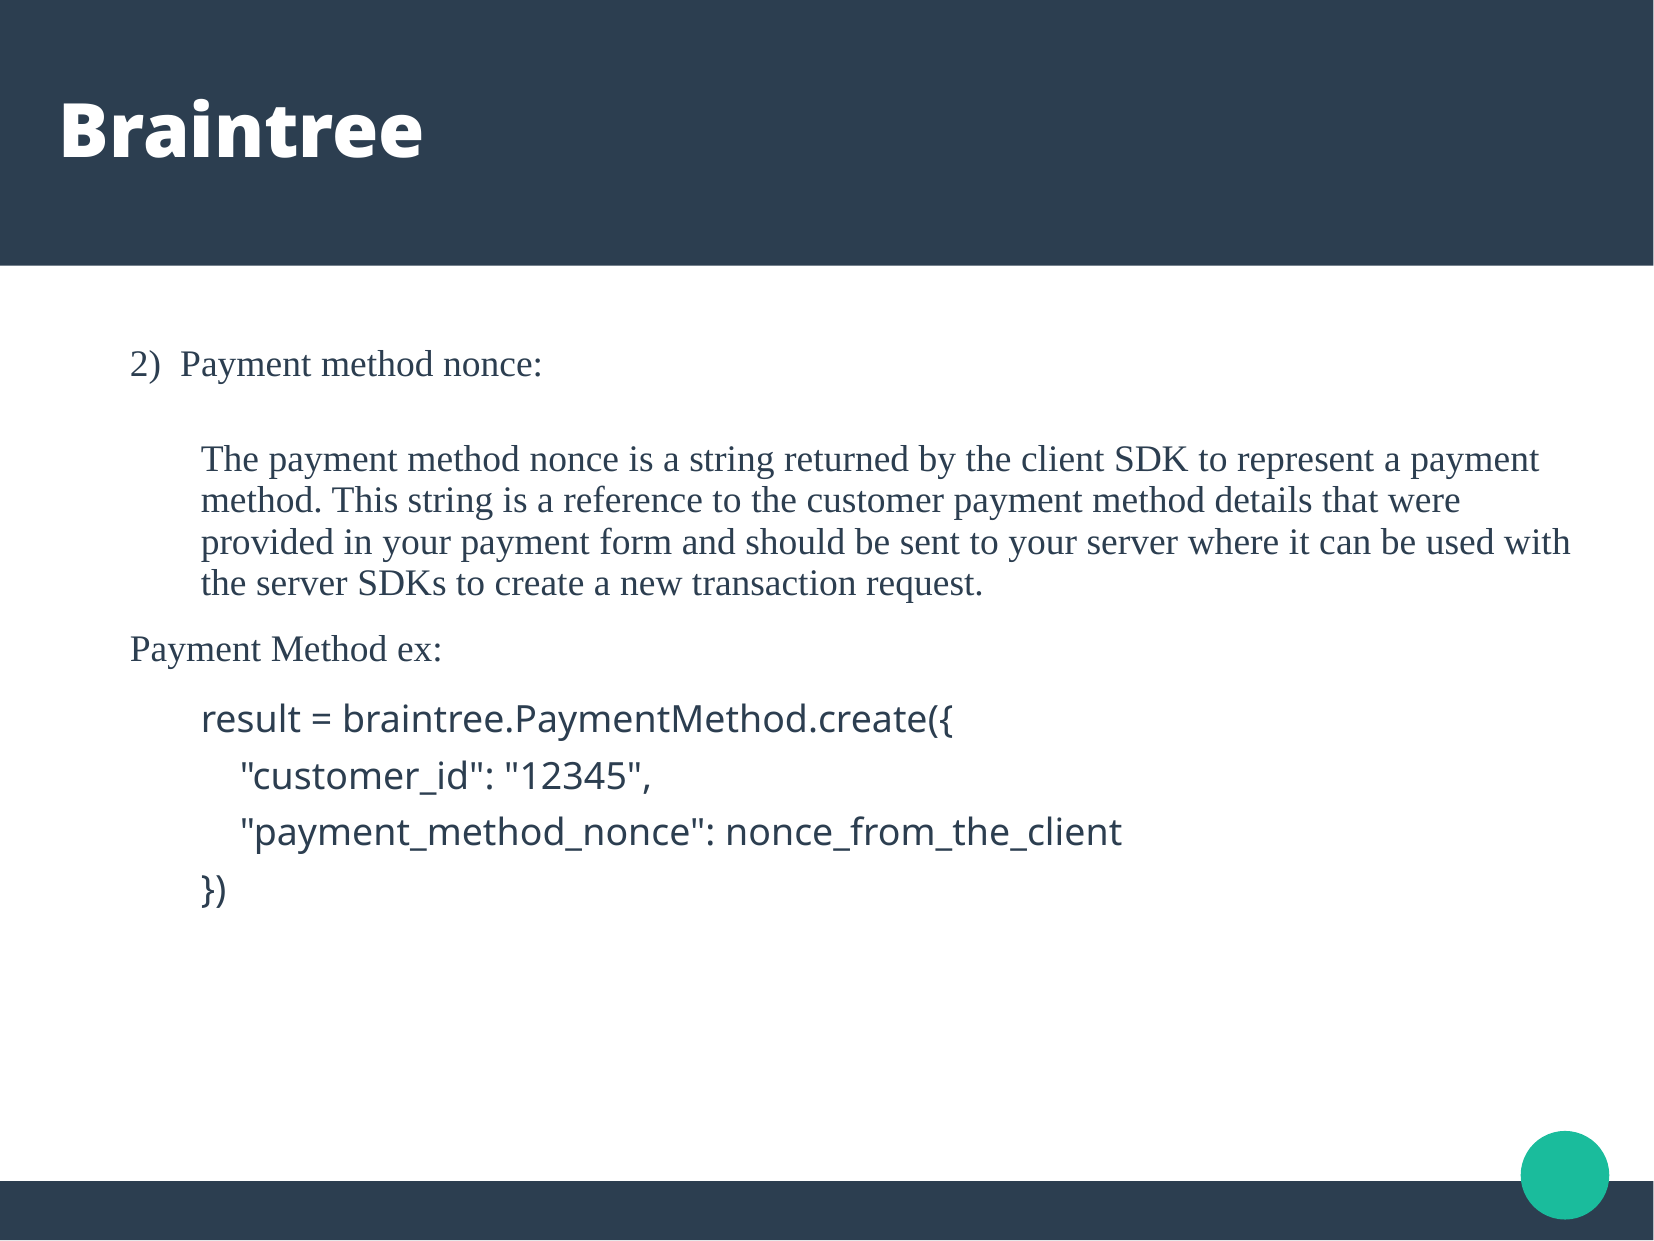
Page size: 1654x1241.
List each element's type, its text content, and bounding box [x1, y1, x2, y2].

title Braintree [59, 49, 1595, 207]
list 2) Payment method nonce: The payment method nonce is a string returned by the client SDK to represent a payment method. This string is a reference to the customer payment method details that were provided in your payment form and should be sent to your server where it can be used with the server SDKs to create a new transaction request. Payment Method ex: result = braintree.PaymentMethod.create({ "customer_id": "12345", "payment_method_nonce": nonce_from_the_client }) [59, 295, 1595, 1193]
